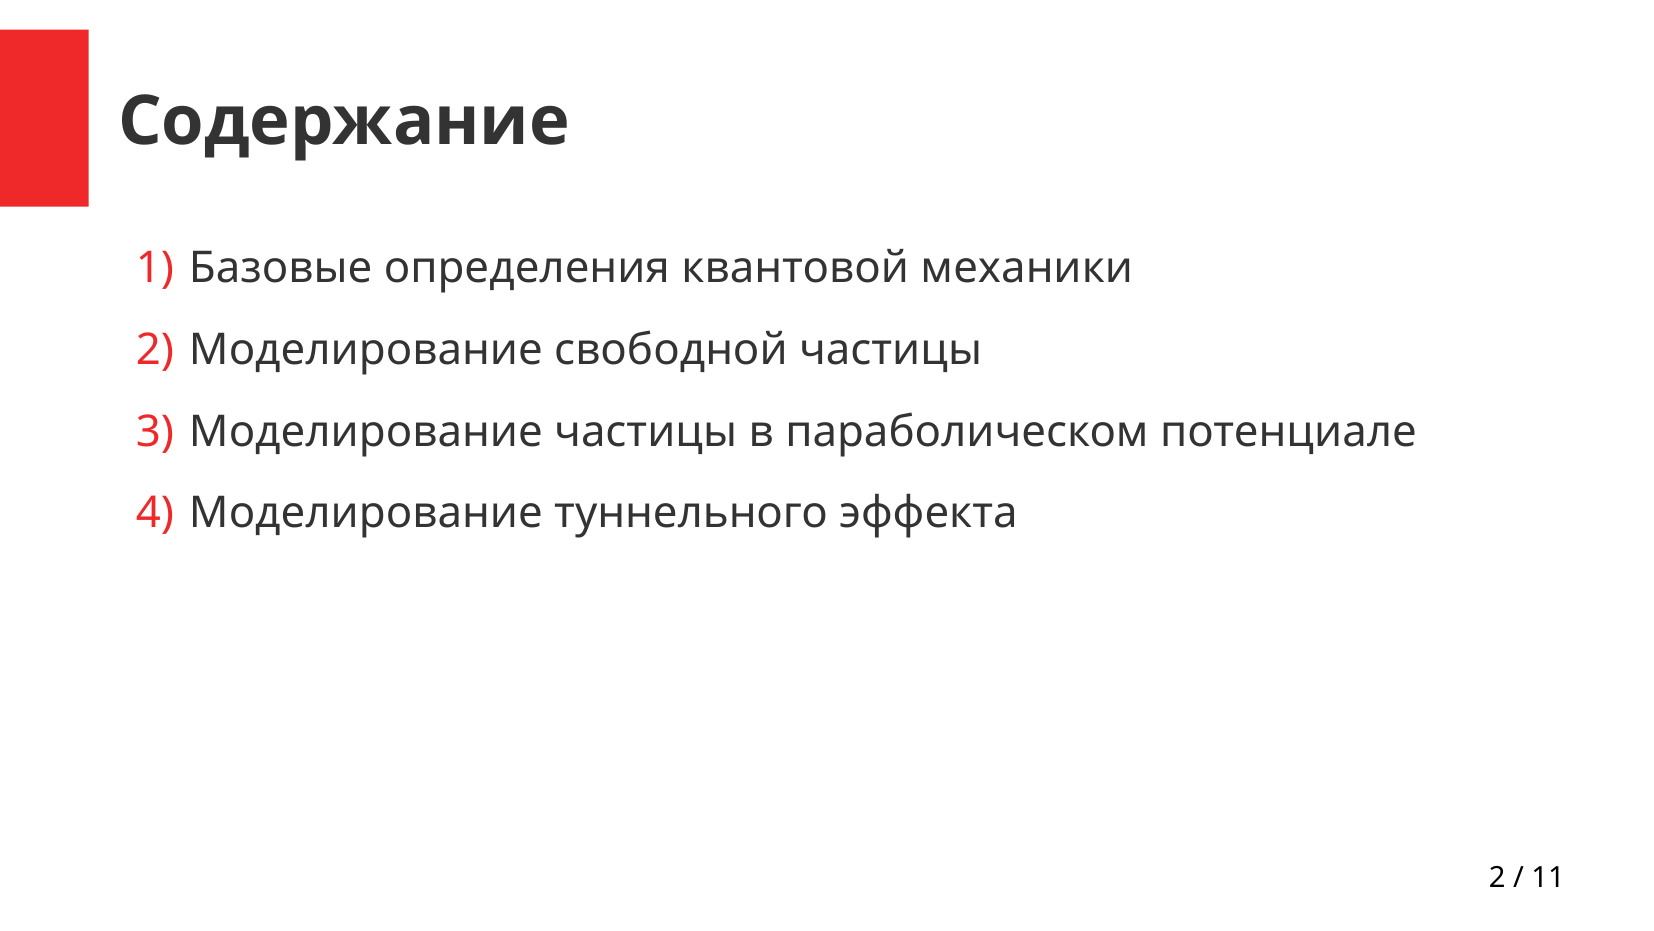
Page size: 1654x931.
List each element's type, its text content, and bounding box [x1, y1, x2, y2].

list Базовые определения квантовой механики Моделирование свободной частицы Моделирование частицы в параболическом потенциале Моделирование туннельного эффекта [118, 236, 1595, 798]
title Содержание [118, 29, 1595, 207]
